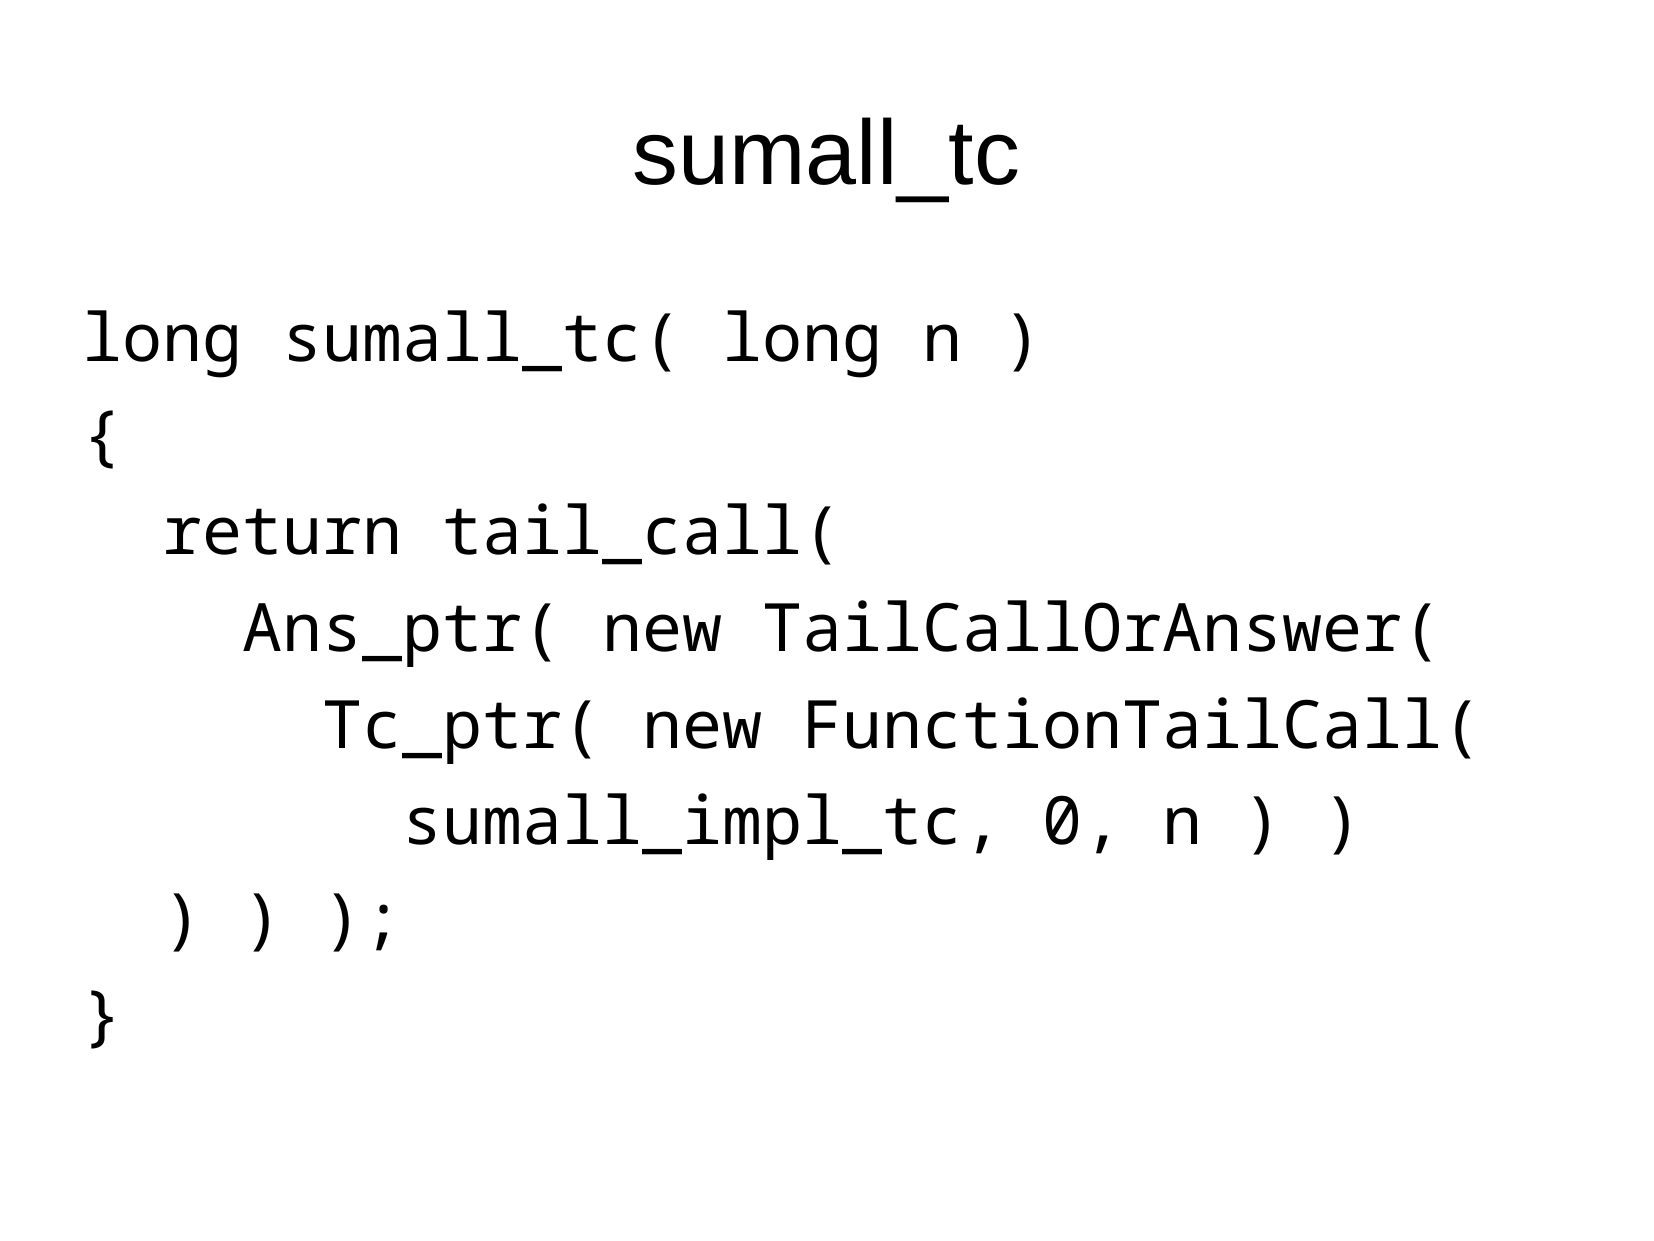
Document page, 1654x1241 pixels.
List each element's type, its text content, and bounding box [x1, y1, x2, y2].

list long sumall_tc( long n ) { return tail_call( Ans_ptr( new TailCallOrAnswer( Tc_ptr( new FunctionTailCall( sumall_impl_tc, 0, n ) ) ) ) ); } [82, 290, 1654, 1109]
title sumall_tc [82, 49, 1571, 257]
